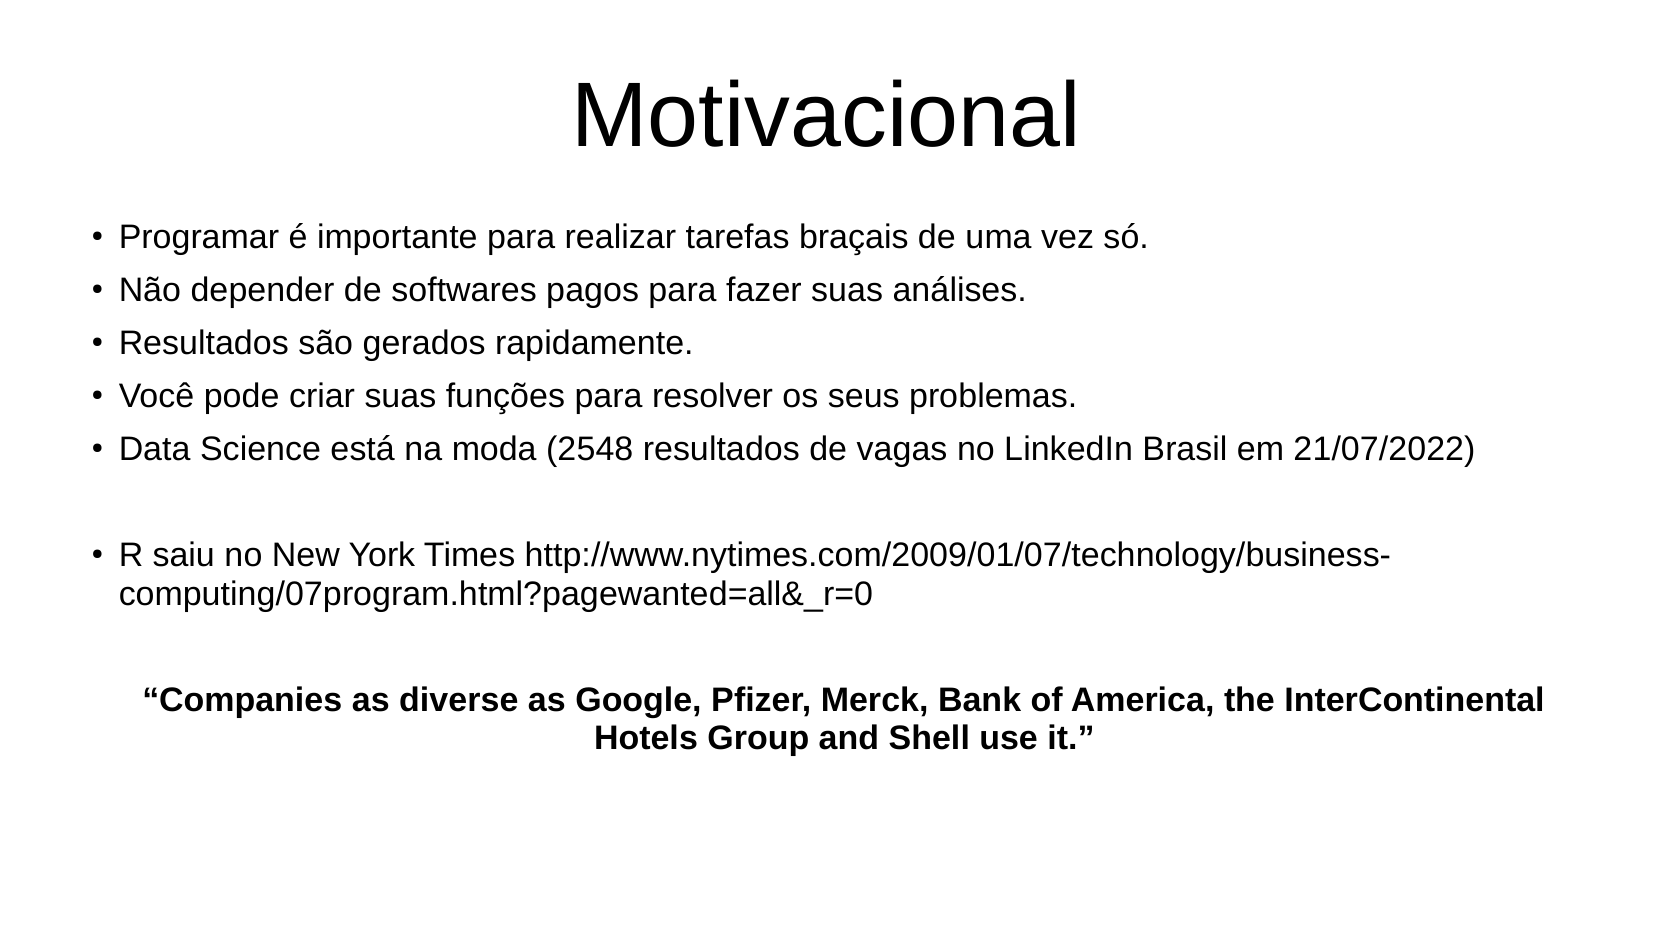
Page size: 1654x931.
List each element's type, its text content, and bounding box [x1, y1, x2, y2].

list Programar é importante para realizar tarefas braçais de uma vez só. Não depender de softwares pagos para fazer suas análises. Resultados são gerados rapidamente. Você pode criar suas funções para resolver os seus problemas. Data Science está na moda (2548 resultados de vagas no LinkedIn Brasil em 21/07/2022) R saiu no New York Times http://www.nytimes.com/2009/01/07/technology/business-computing/07program.html?pagewanted=all&_r=0 “Companies as diverse as Google, Pfizer, Merck, Bank of America, the InterContinental Hotels Group and Shell use it.” [82, 217, 1571, 758]
title Motivacional [82, 37, 1571, 193]
